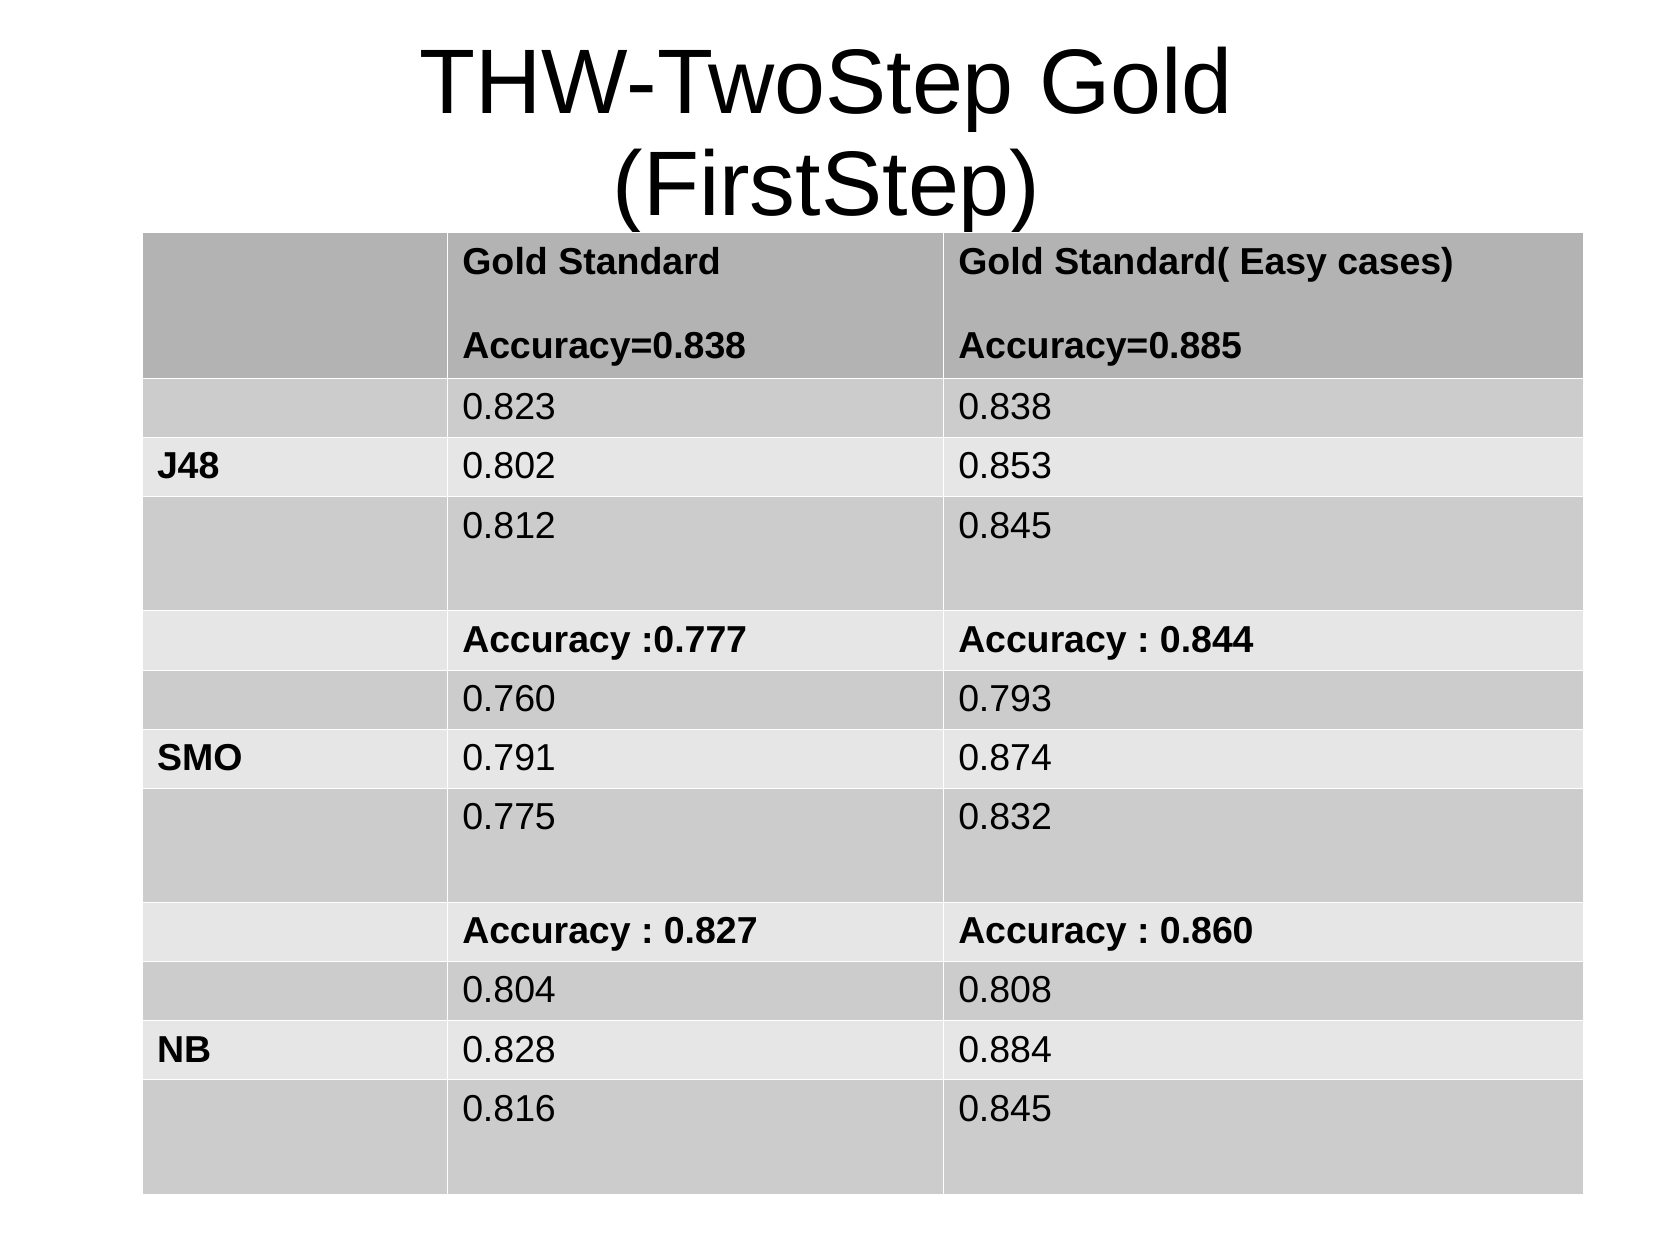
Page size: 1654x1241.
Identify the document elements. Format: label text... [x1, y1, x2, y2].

table_cell 0.793 [944, 671, 1583, 729]
table_cell 0.791 [448, 730, 943, 788]
table_cell Accuracy : 0.860 [944, 903, 1583, 961]
table_cell [143, 1080, 447, 1194]
table_cell 0.845 [944, 1080, 1583, 1194]
table_cell 0.832 [944, 789, 1583, 902]
table_cell 0.775 [448, 789, 943, 902]
table_cell [143, 962, 447, 1020]
table_cell Accuracy : 0.827 [448, 903, 943, 961]
table_cell 0.802 [448, 438, 943, 496]
table_cell 0.812 [448, 497, 943, 610]
table_cell [143, 903, 447, 961]
table_cell 0.838 [944, 379, 1583, 437]
table_cell 0.853 [944, 438, 1583, 496]
table_cell 0.828 [448, 1021, 943, 1079]
table_cell 0.874 [944, 730, 1583, 788]
table_cell 0.816 [448, 1080, 943, 1194]
title THW-TwoStep Gold (FirstStep) [82, 29, 1571, 237]
table_cell 0.760 [448, 671, 943, 729]
table_cell [143, 379, 447, 437]
table_cell J48 [143, 438, 447, 496]
table_cell 0.884 [944, 1021, 1583, 1079]
table_cell 0.804 [448, 962, 943, 1020]
table_cell 0.845 [944, 497, 1583, 610]
table_cell SMO [143, 730, 447, 788]
table_cell [143, 671, 447, 729]
table_cell [143, 497, 447, 610]
table_header Gold Standard Accuracy=0.838 [448, 233, 943, 378]
table_cell NB [143, 1021, 447, 1079]
table_header Gold Standard( Easy cases) Accuracy=0.885 [944, 233, 1583, 378]
table_cell Accuracy : 0.844 [944, 611, 1583, 670]
table_cell [143, 789, 447, 902]
table_cell 0.823 [448, 379, 943, 437]
table_cell Accuracy :0.777 [448, 611, 943, 670]
table_cell 0.808 [944, 962, 1583, 1020]
table_cell [143, 611, 447, 670]
table_header [143, 233, 447, 378]
